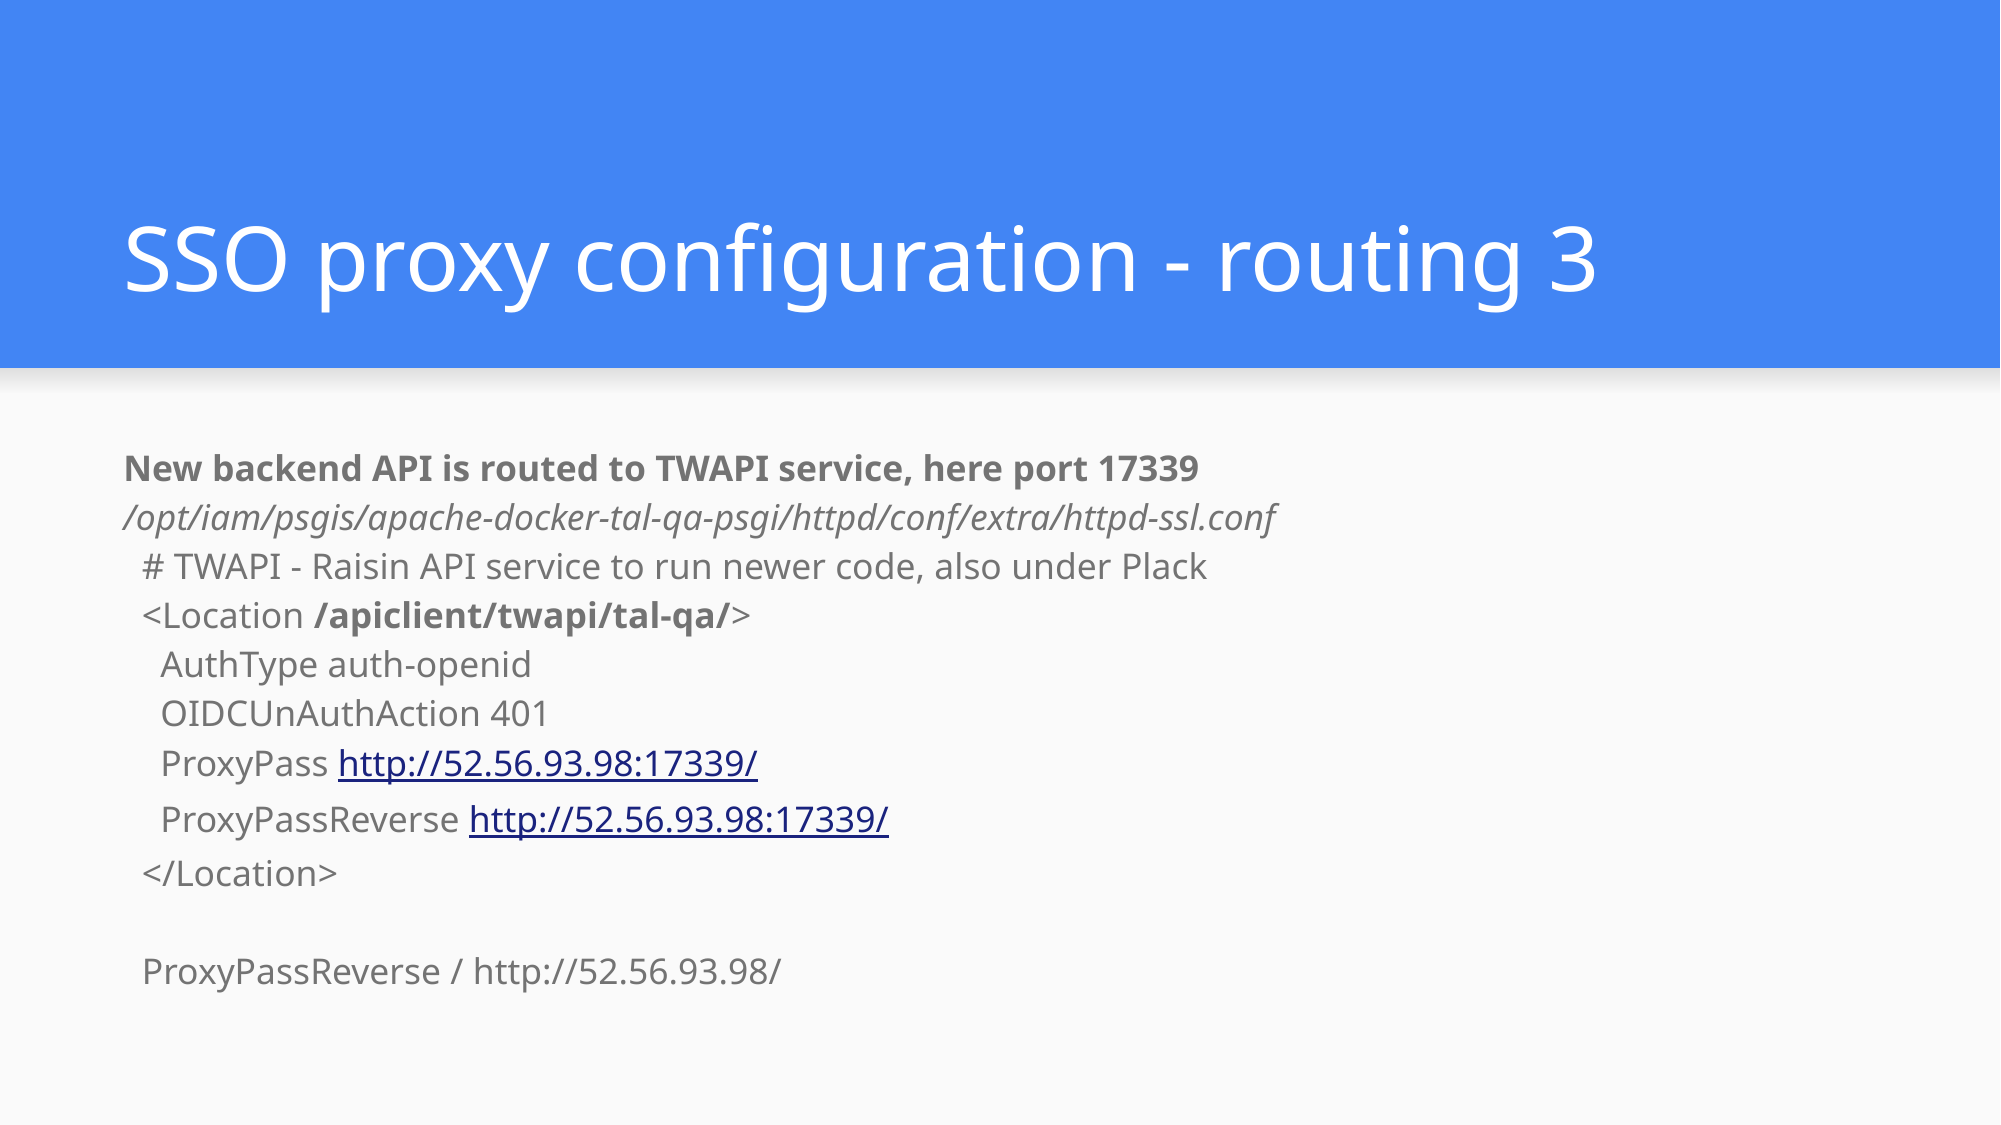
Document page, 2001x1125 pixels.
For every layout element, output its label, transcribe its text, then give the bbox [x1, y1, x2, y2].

list New backend API is routed to TWAPI service, here port 17339 /opt/iam/psgis/apache-docker-tal-qa-psgi/httpd/conf/extra/httpd-ssl.conf # TWAPI - Raisin API service to run newer code, also under Plack <Location /apiclient/twapi/tal-qa/> AuthType auth-openid OIDCUnAuthAction 401 ProxyPass http://52.56.93.98:17339/ ProxyPassReverse http://52.56.93.98:17339/ </Location> ProxyPassReverse / http://52.56.93.98/ [103, 419, 1902, 1013]
title SSO proxy configuration - routing 3 [103, 161, 1902, 330]
